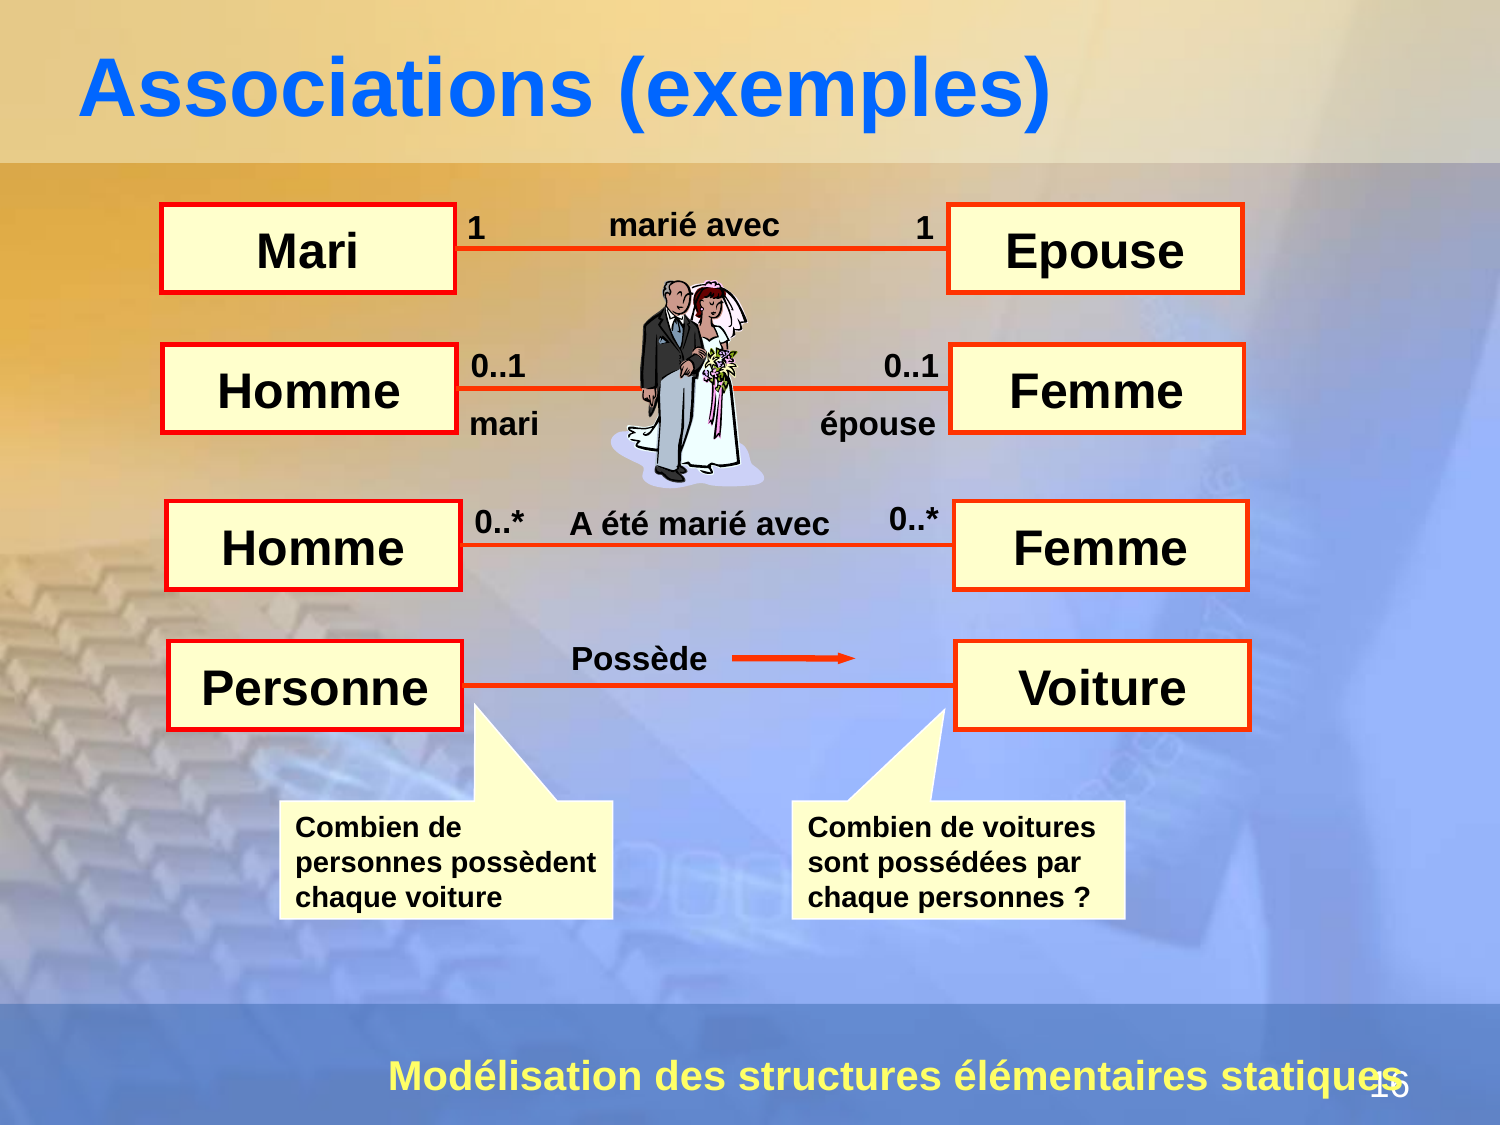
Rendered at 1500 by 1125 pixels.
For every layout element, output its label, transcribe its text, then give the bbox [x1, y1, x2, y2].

text_box Mari [161, 204, 455, 293]
text_box Epouse [949, 204, 1243, 293]
text_box 1 [900, 198, 954, 254]
text_box Femme [954, 501, 1248, 589]
title Associations (exemples) [62, 37, 1469, 143]
text_box 1 [452, 198, 505, 254]
text_box Femme [950, 344, 1244, 433]
text_box Possède [556, 629, 734, 685]
text_box Voiture [956, 641, 1250, 729]
text_box Personne [168, 641, 462, 729]
text_box épouse [804, 394, 978, 451]
text_box A été marié avec [554, 494, 859, 550]
text_box Modélisation des structures élémentaires statiques [388, 1049, 1404, 1099]
text_box Homme [163, 344, 457, 433]
text_box mari [454, 395, 565, 451]
text_box Combien de personnes possèdent chaque voiture [280, 704, 613, 919]
text_box Homme [166, 501, 460, 589]
text_box 0..* [459, 493, 552, 549]
text_box 0..1 [868, 336, 961, 392]
picture [610, 279, 766, 489]
text_box Combien de voitures sont possédées par chaque personnes ? [792, 709, 1125, 919]
text_box 0..1 [455, 336, 548, 392]
text_box marié avec [593, 195, 826, 252]
text_box 0..* [873, 489, 967, 545]
